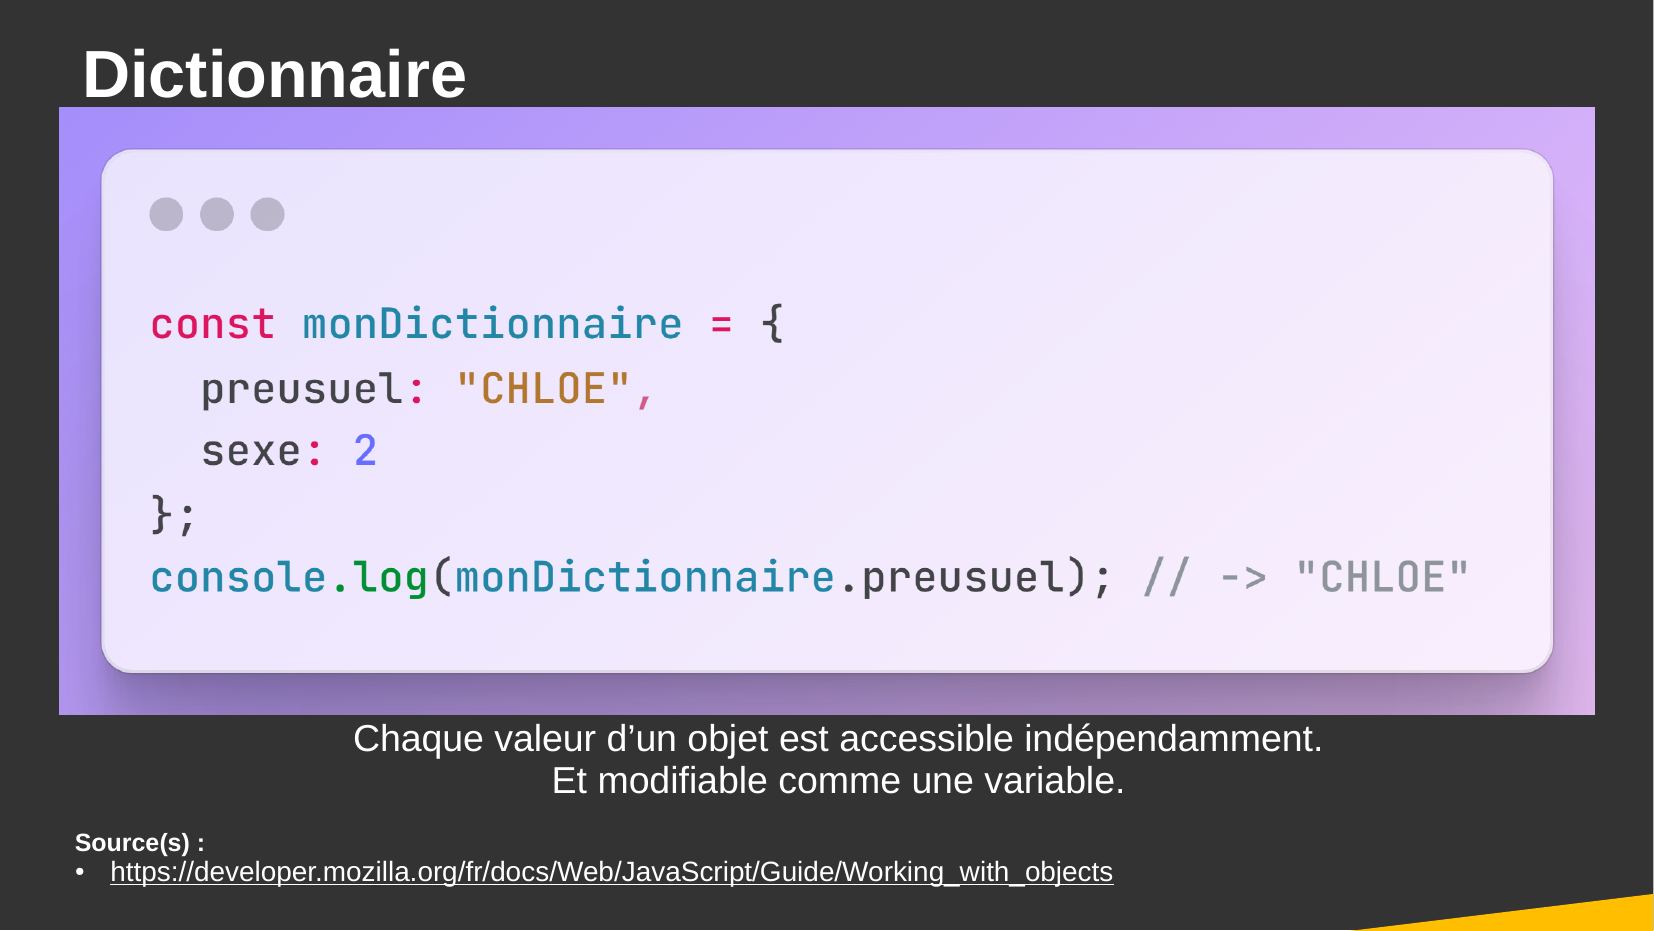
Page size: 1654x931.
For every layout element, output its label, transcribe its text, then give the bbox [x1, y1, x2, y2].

text_box [1349, 893, 1654, 931]
text_box Source(s) : https://developer.mozilla.org/fr/docs/Web/JavaScript/Guide/Working_with_objects [60, 821, 1583, 920]
text_box Chaque valeur d’un objet est accessible indépendamment. Et modifiable comme une variable. [94, 715, 1583, 810]
picture [59, 107, 1595, 715]
title Dictionnaire [82, 37, 1571, 107]
